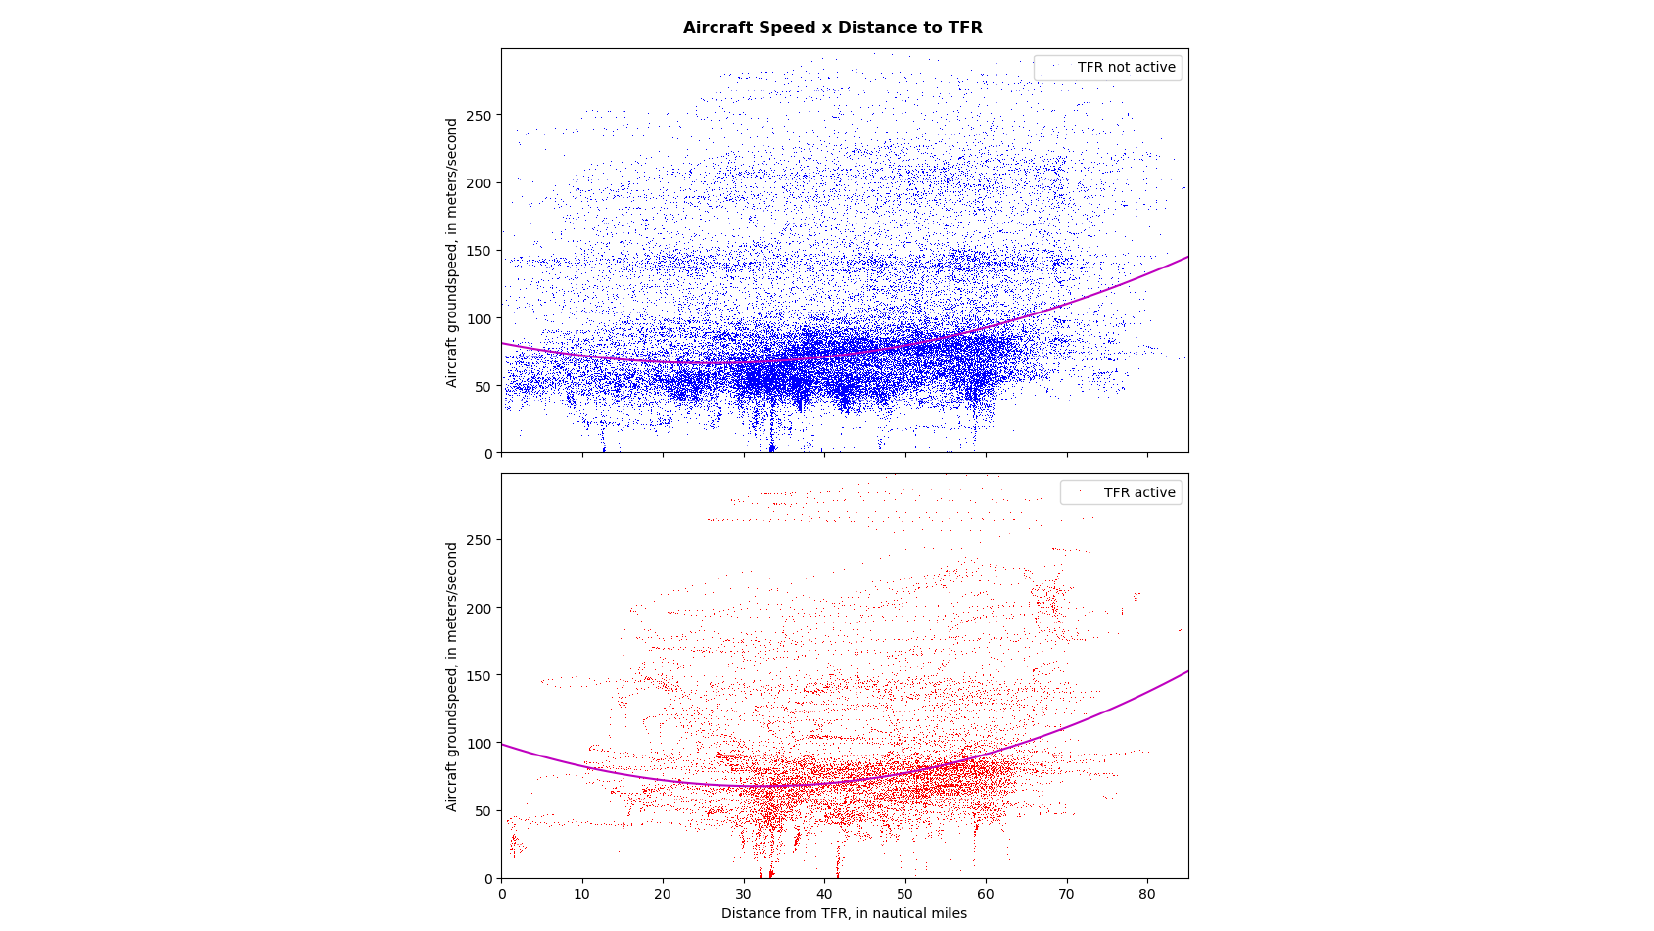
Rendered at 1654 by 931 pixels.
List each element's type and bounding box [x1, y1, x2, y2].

picture [390, 2, 1276, 931]
